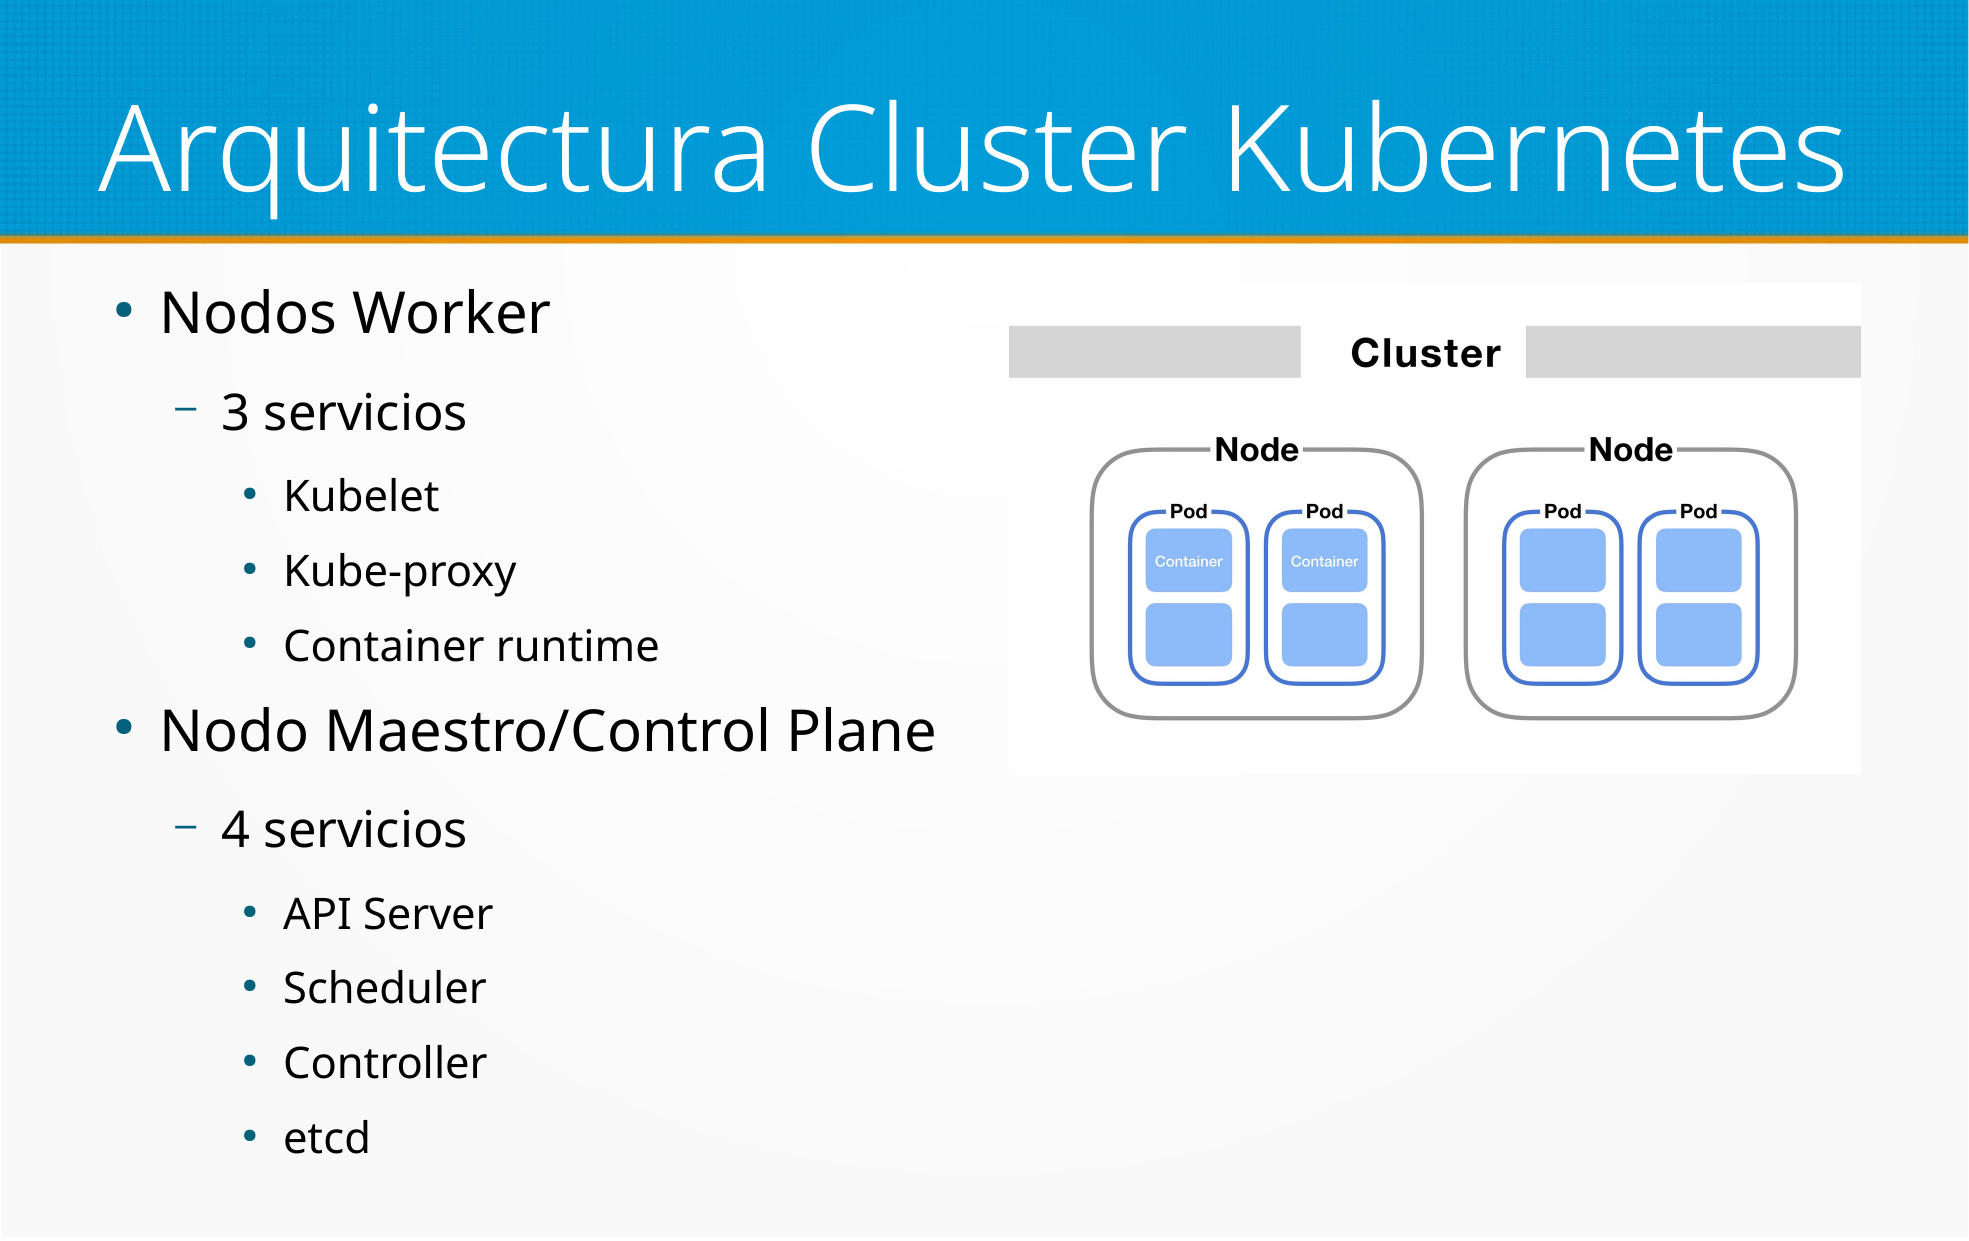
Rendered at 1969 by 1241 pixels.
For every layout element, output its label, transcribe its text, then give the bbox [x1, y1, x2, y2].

picture [0, 233, 1969, 1241]
list Nodos Worker 3 servicios Kubelet Kube-proxy Container runtime Nodo Maestro/Control Plane 4 servicios API Server Scheduler Controller etcd [98, 271, 1861, 1170]
title Arquitectura Cluster Kubernetes [98, 19, 1870, 227]
